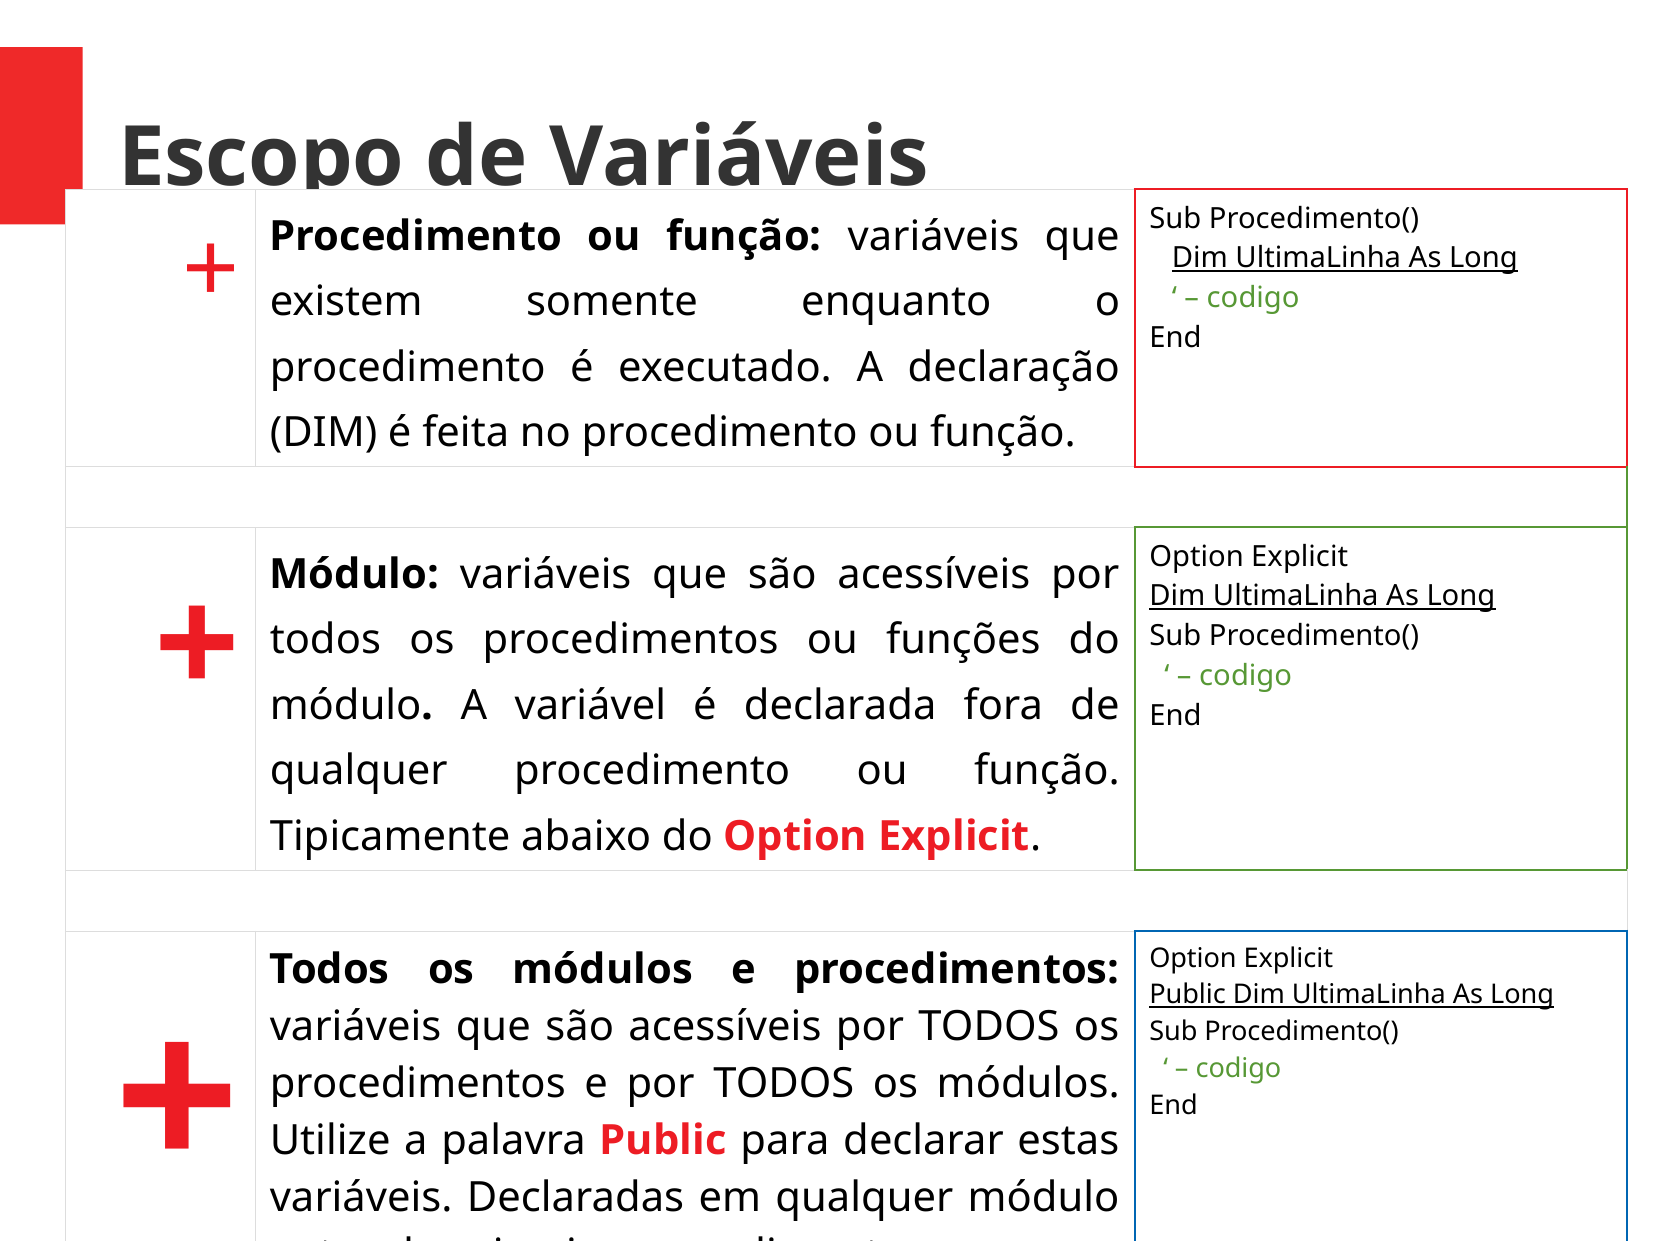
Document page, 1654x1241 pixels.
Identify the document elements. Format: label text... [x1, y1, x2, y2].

table_cell Todos os módulos e procedimentos: variáveis que são acessíveis por TODOS os procedimentos e por TODOS os módulos. Utilize a palavra Public para declarar estas variáveis. Declaradas em qualquer módulo antes do primeiro procedimento. [256, 932, 1134, 1241]
table_cell Option Explicit Dim UltimaLinha As Long Sub Procedimento() ‘ – codigo End [1136, 528, 1626, 869]
table_cell [66, 467, 1626, 527]
table_cell Módulo: variáveis que são acessíveis por todos os procedimentos ou funções do módulo. A variável é declarada fora de qualquer procedimento ou função. Tipicamente abaixo do Option Explicit. [256, 528, 1134, 870]
table_cell [66, 871, 1627, 931]
table_cell + [66, 528, 255, 870]
table_header Sub Procedimento() Dim UltimaLinha As Long ‘ – codigo End [1136, 190, 1626, 466]
table_header + [66, 190, 255, 466]
table_cell Option Explicit Public Dim UltimaLinha As Long Sub Procedimento() ‘ – codigo End [1136, 932, 1626, 1241]
table_header Procedimento ou função: variáveis que existem somente enquanto o procedimento é executado. A declaração (DIM) é feita no procedimento ou função. [256, 190, 1134, 466]
table_cell + [66, 932, 255, 1241]
title Escopo de Variáveis [118, 49, 1571, 189]
